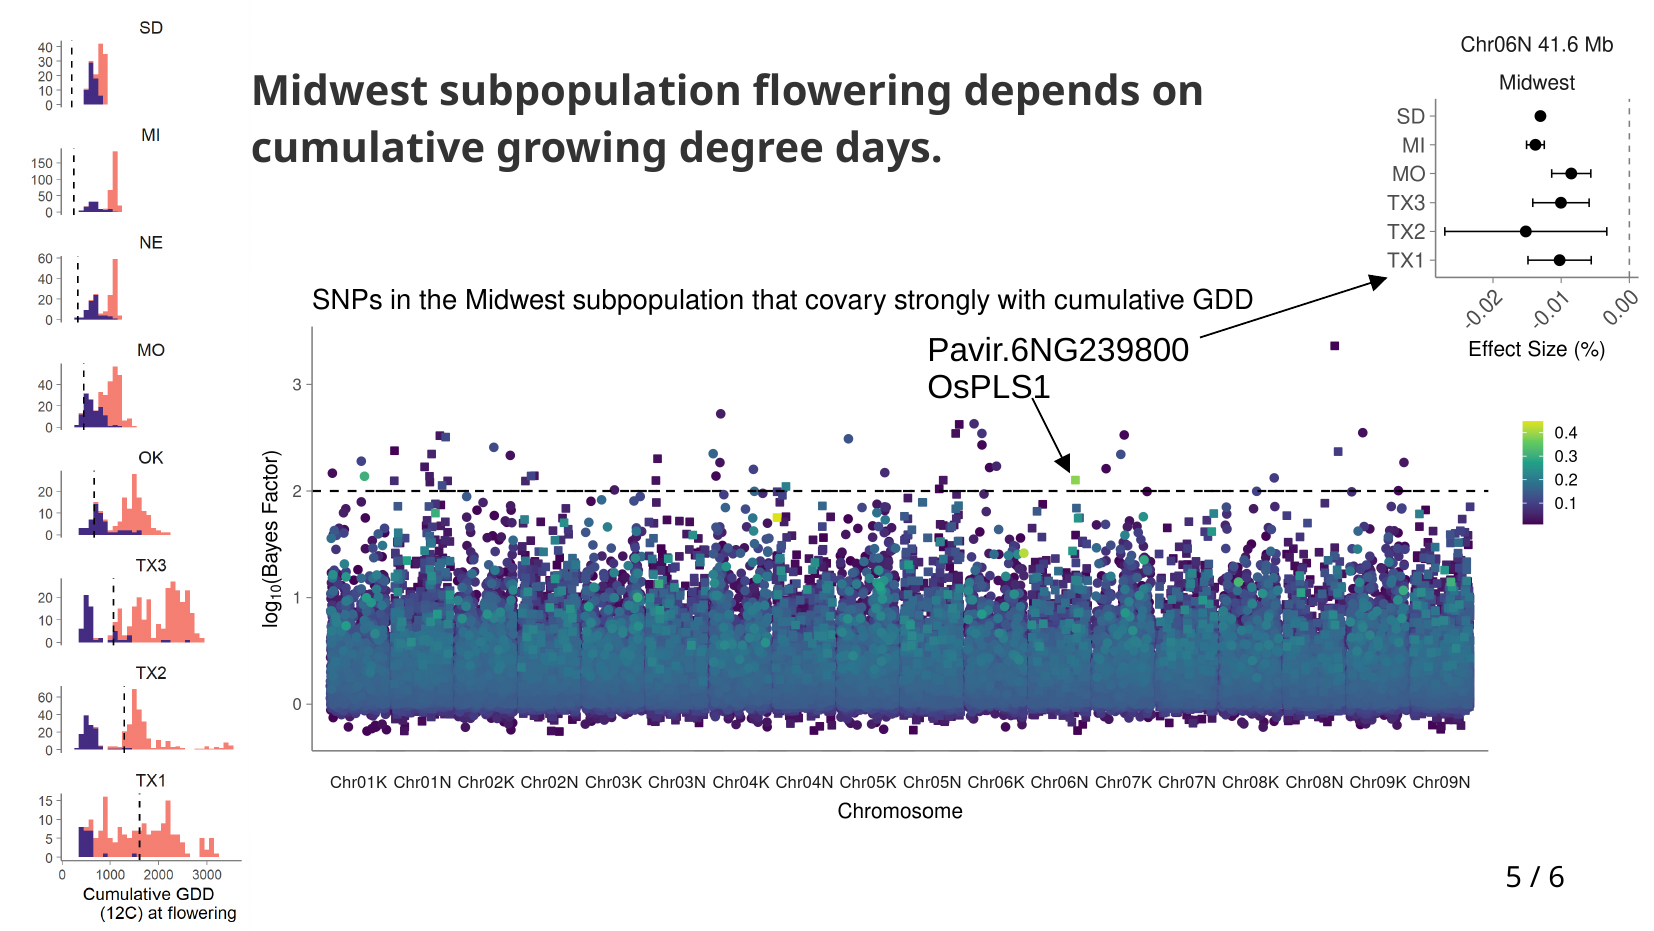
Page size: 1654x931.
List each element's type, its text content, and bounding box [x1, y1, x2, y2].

text_box Pavir.6NG239800 OsPLS1 [912, 323, 1238, 381]
title Midwest subpopulation flowering depends on cumulative growing degree days. [251, 29, 1313, 207]
picture [0, 0, 1650, 931]
